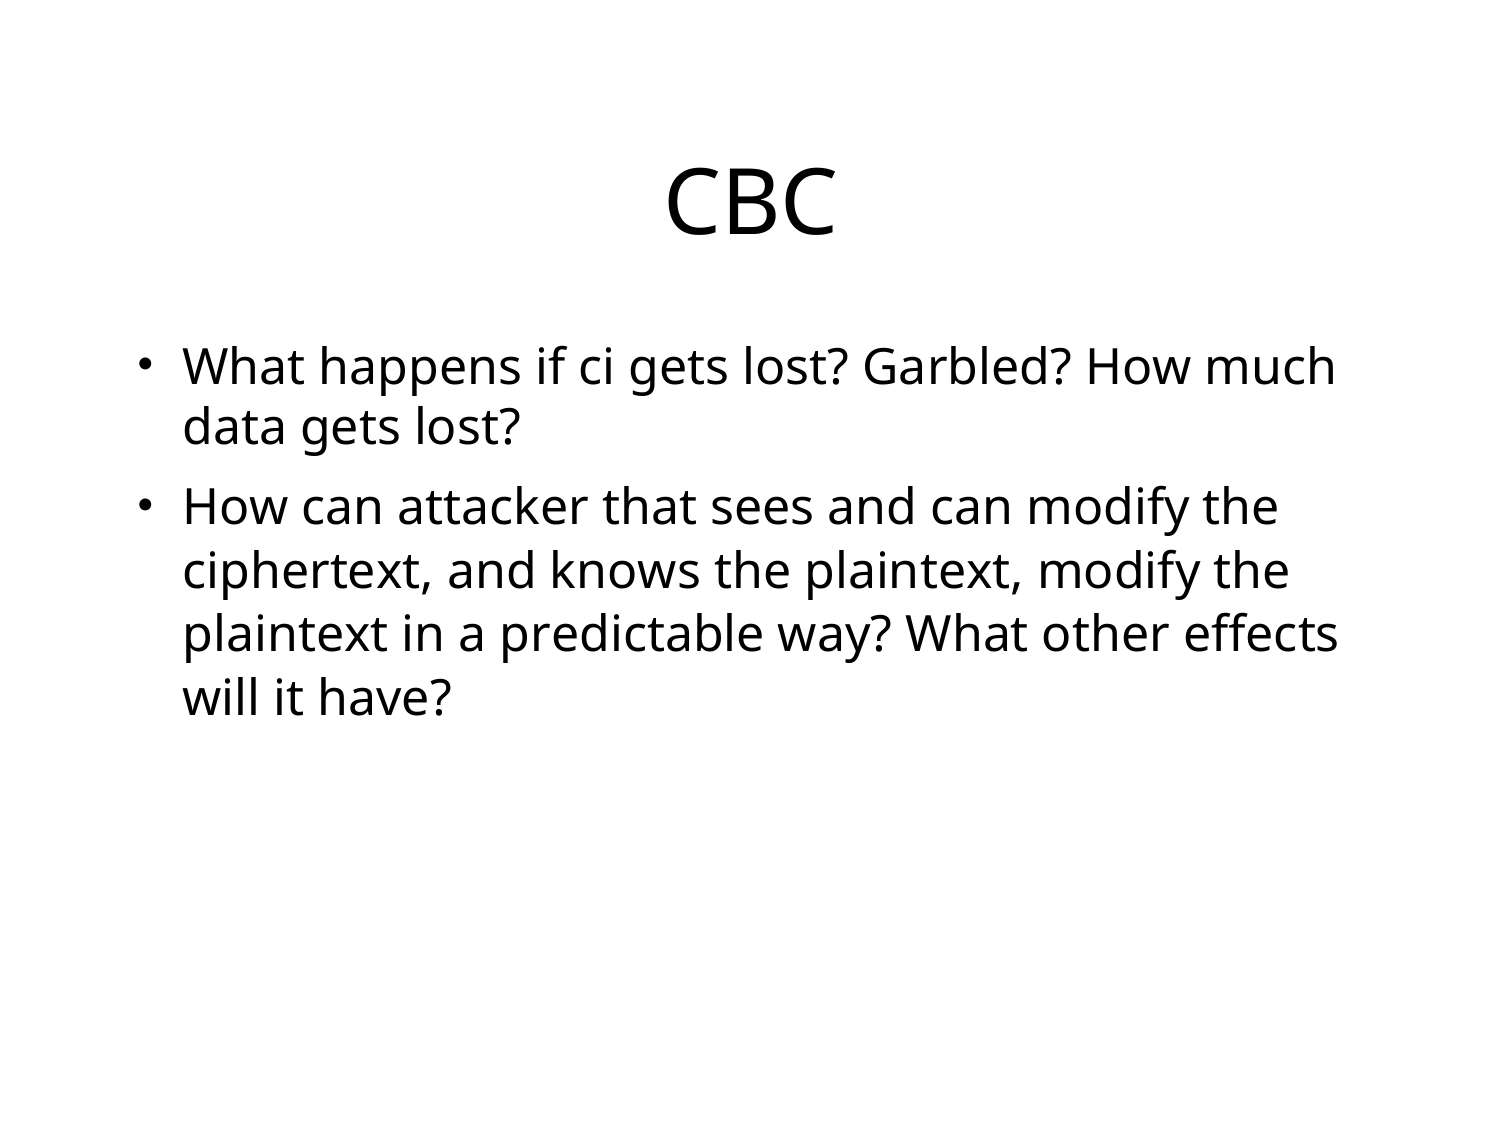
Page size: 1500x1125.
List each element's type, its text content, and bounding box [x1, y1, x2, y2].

title CBC [121, 104, 1381, 290]
list What happens if ci gets lost? Garbled? How much data gets lost? How can attacker that sees and can modify the ciphertext, and knows the plaintext, modify the plaintext in a predictable way? What other effects will it have? [121, 325, 1381, 1024]
